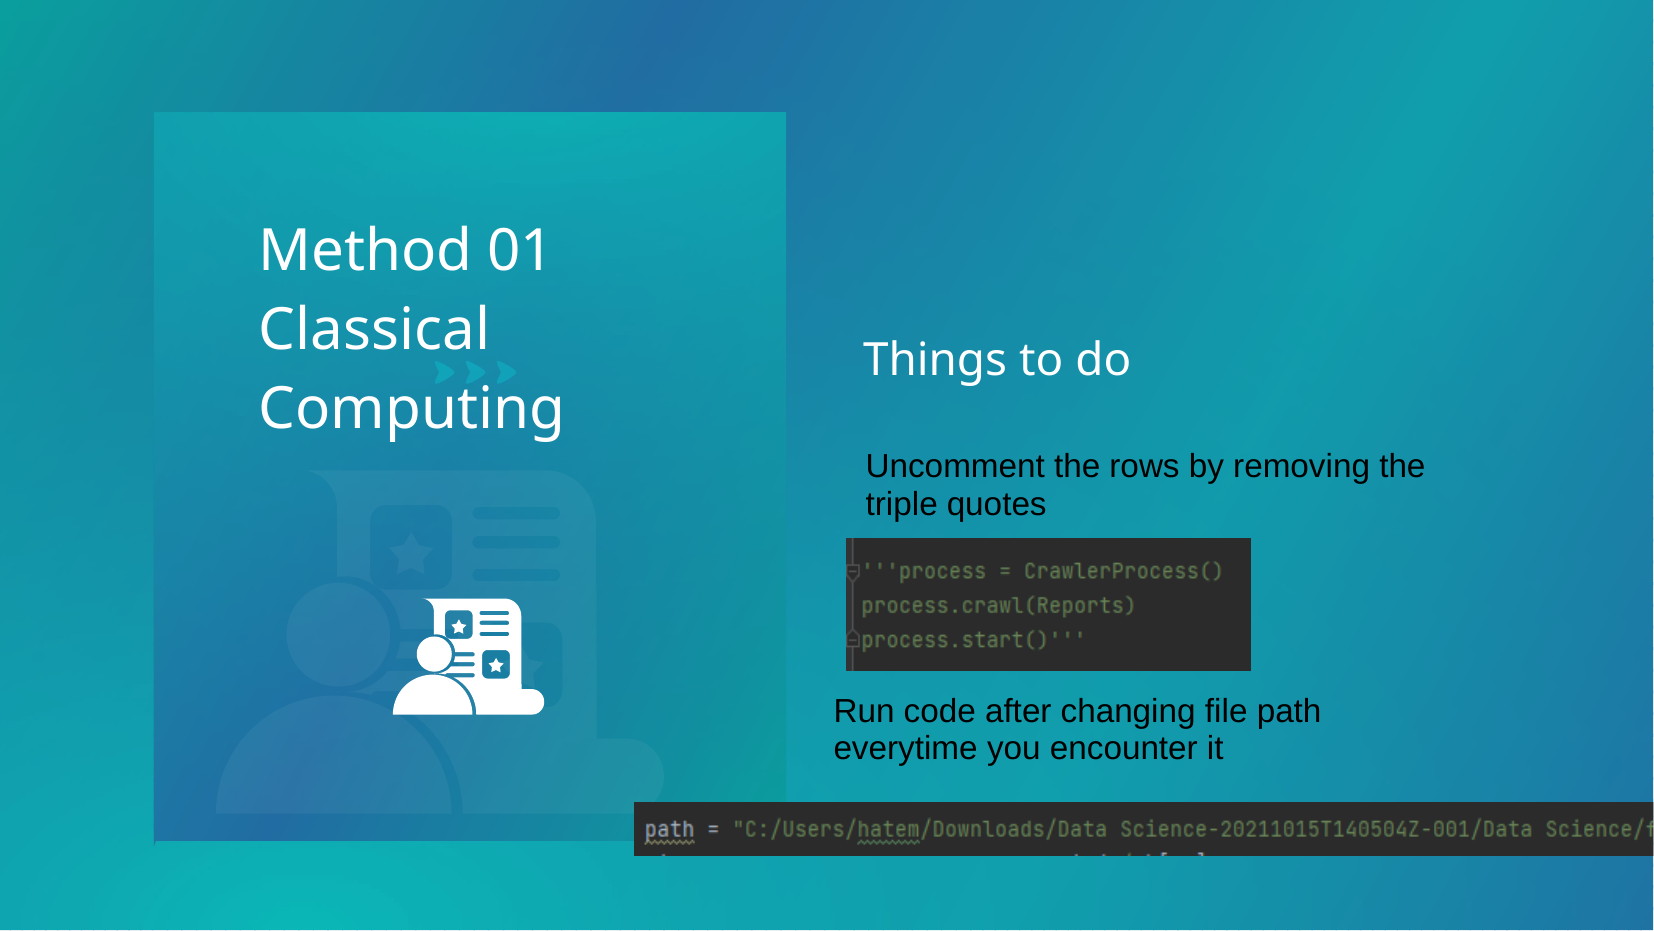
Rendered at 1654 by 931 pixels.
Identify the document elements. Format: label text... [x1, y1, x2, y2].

title Uncomment the rows by removing the triple quotes [865, 447, 1498, 585]
text_box Things to do [848, 318, 1194, 459]
title Run code after changing file path everytime you encounter it [833, 692, 1466, 800]
text_box Method 01 Classical Computing [244, 200, 748, 428]
picture [0, 0, 1654, 930]
text_box [153, 112, 787, 847]
